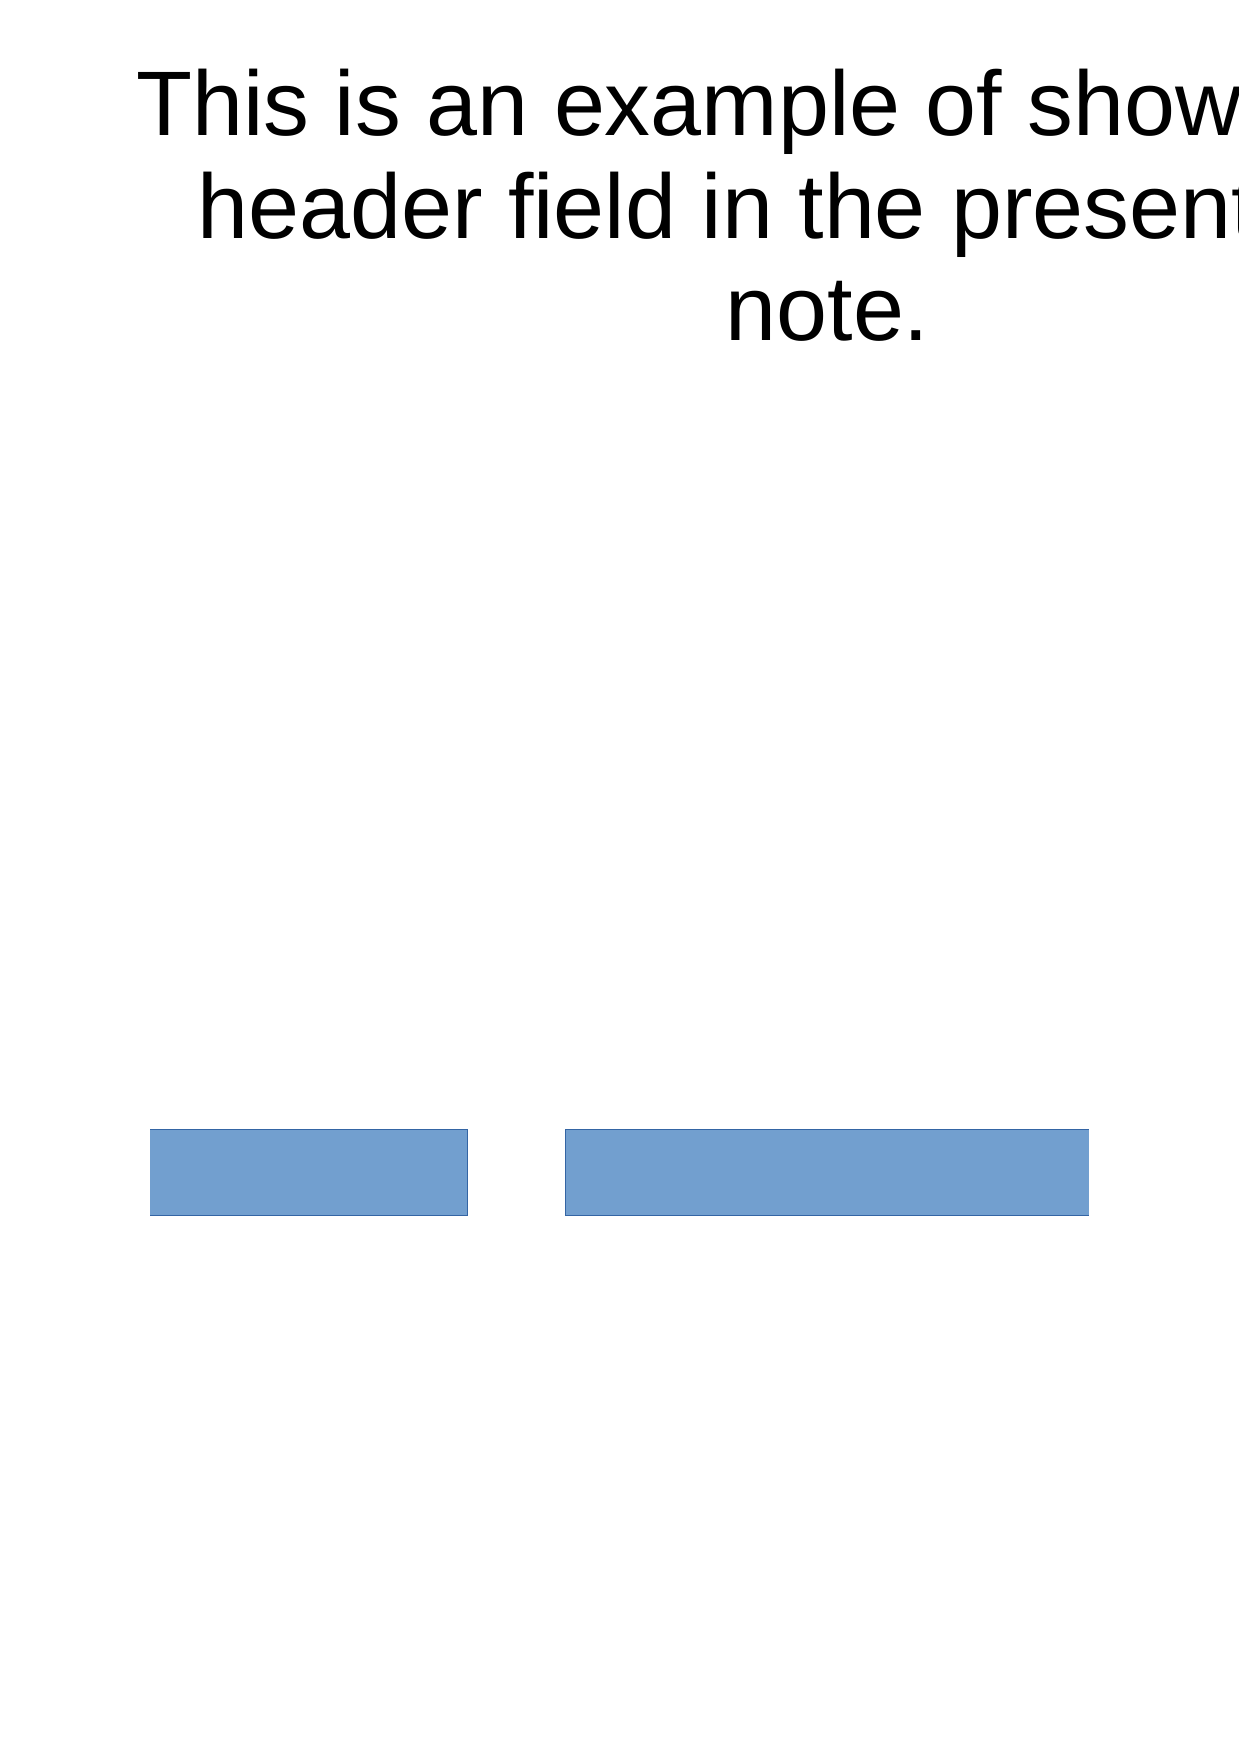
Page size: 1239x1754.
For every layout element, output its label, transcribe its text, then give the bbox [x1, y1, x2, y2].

title This is an example of showing the header field in the presentation note. [121, 102, 1239, 311]
